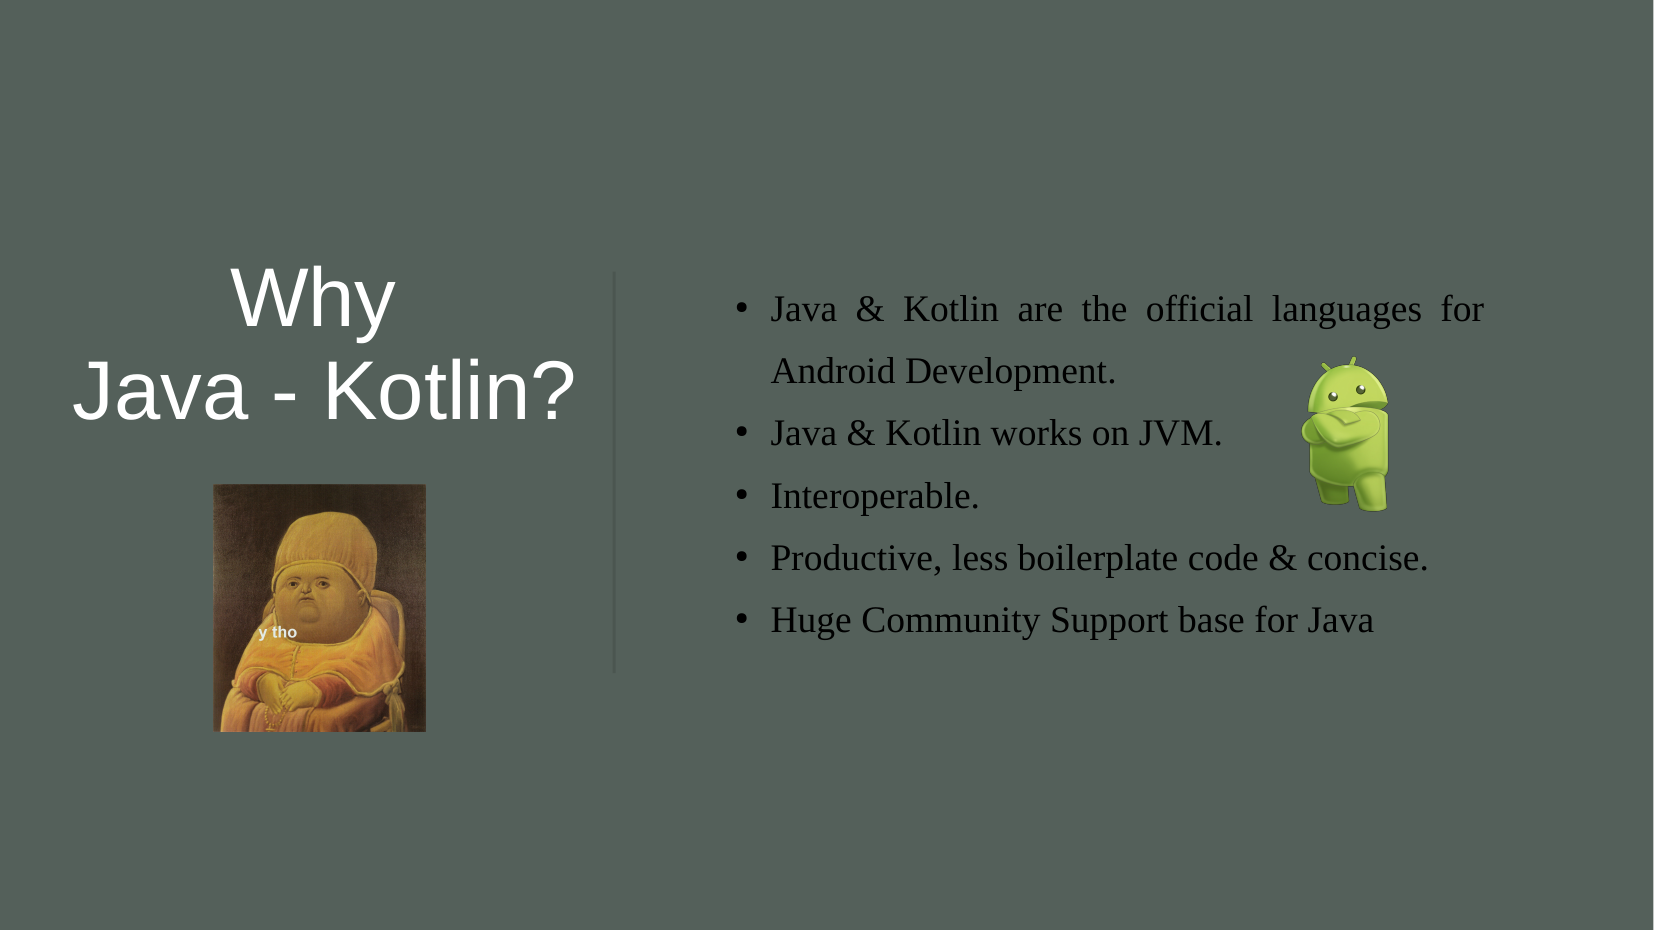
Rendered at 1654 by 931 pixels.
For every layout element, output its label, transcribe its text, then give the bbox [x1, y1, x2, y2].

picture [1299, 354, 1394, 515]
picture [213, 484, 426, 732]
title Why Java - Kotlin? [0, 250, 1063, 438]
text_box Java & Kotlin are the official languages for Android Development. Java & Kotlin works on JVM. Interoperable. Productive, less boilerplate code & concise. Huge Community Support base for Java [720, 259, 1501, 711]
